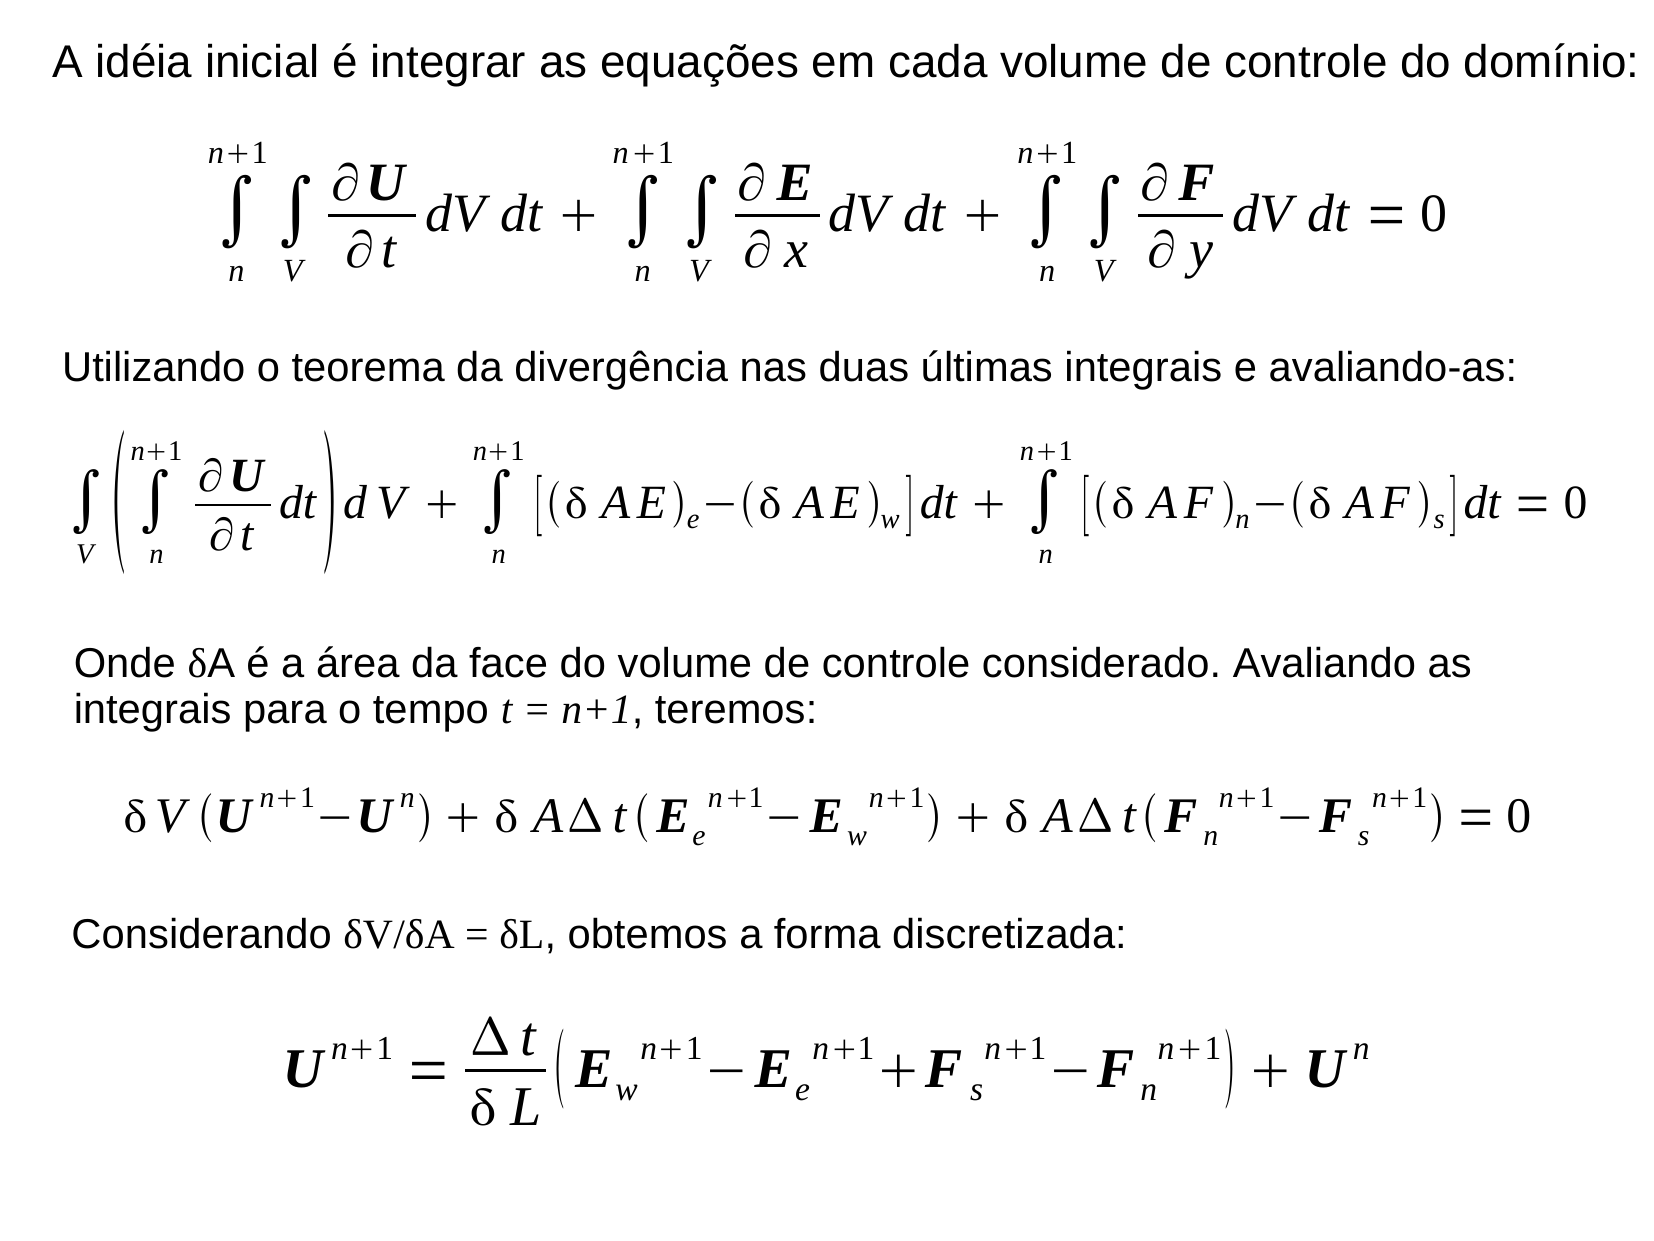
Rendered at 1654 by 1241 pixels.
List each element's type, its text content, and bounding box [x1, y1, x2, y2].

chart [276, 1004, 1378, 1137]
text_box A idéia inicial é integrar as equações em cada volume de controle do domínio: [37, 28, 1625, 95]
chart [115, 781, 1538, 852]
text_box Onde δA é a área da face do volume de controle considerado. Avaliando as integrais para o tempo t = n+1, teremos: [59, 631, 1499, 741]
chart [200, 135, 1454, 289]
text_box Utilizando o teorema da divergência nas duas últimas integrais e avaliando-as: [47, 336, 1533, 398]
chart [60, 427, 1594, 577]
text_box Considerando δV/δA = δL, obtemos a forma discretizada: [56, 903, 1143, 966]
